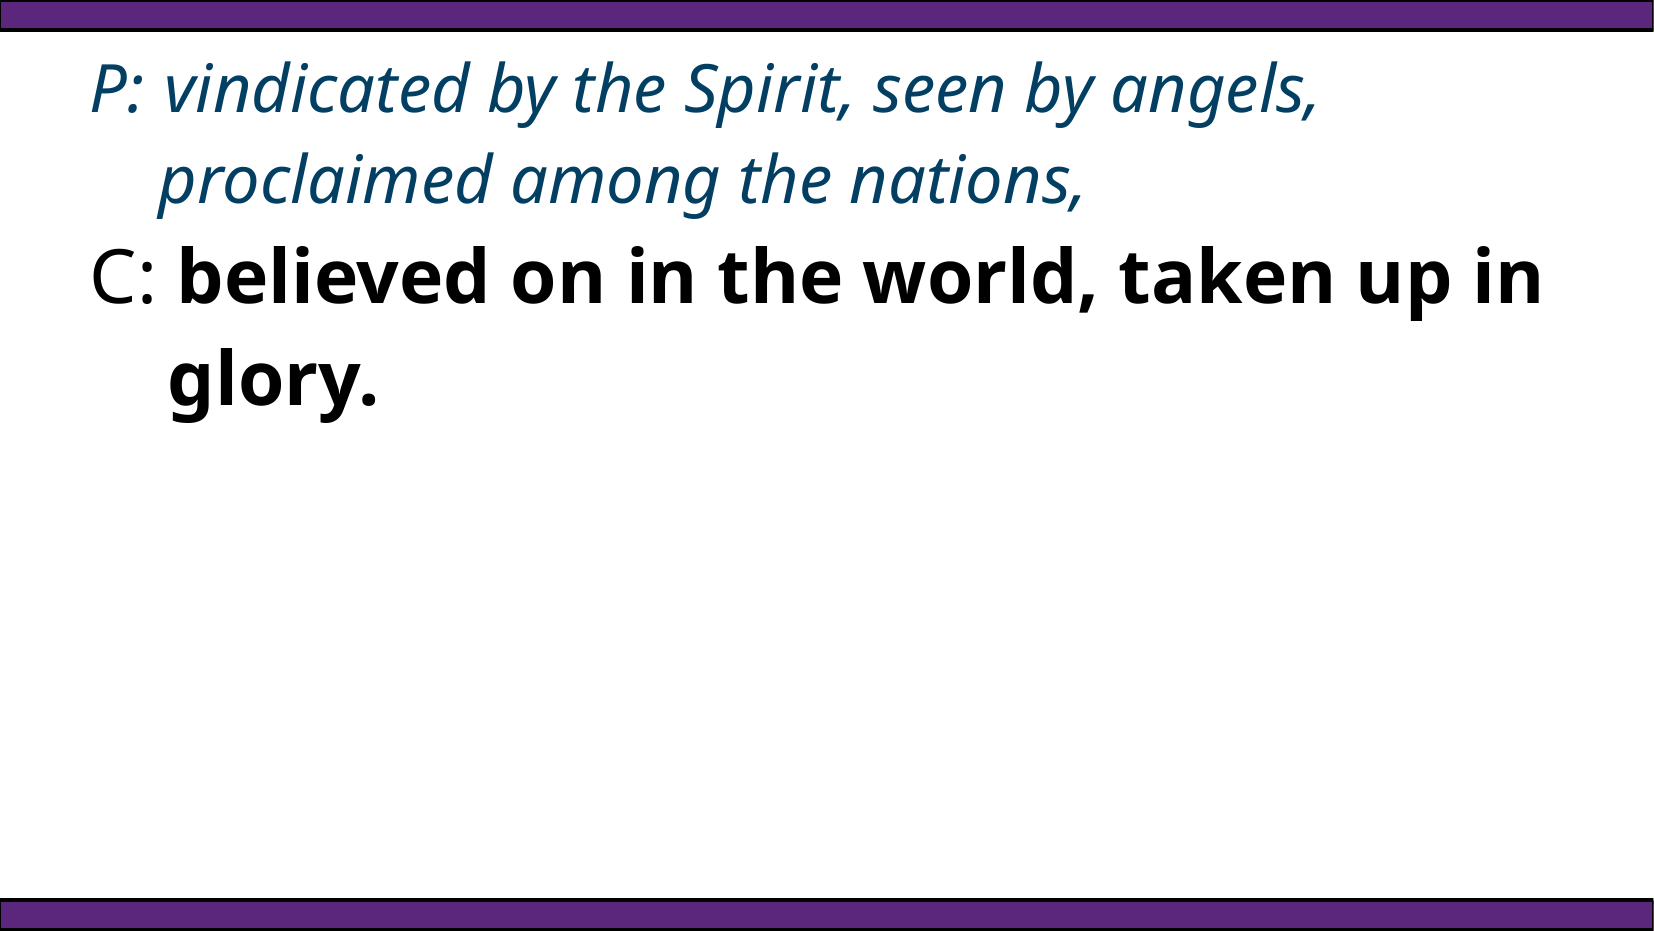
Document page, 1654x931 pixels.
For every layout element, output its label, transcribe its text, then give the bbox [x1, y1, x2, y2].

text_box [0, 900, 1654, 931]
picture [0, 31, 1654, 900]
text_box P: vindicated by the Spirit, seen by angels, proclaimed among the nations, C: believed on in the world, taken up in glory. [75, 34, 1577, 427]
text_box [0, 0, 1654, 31]
